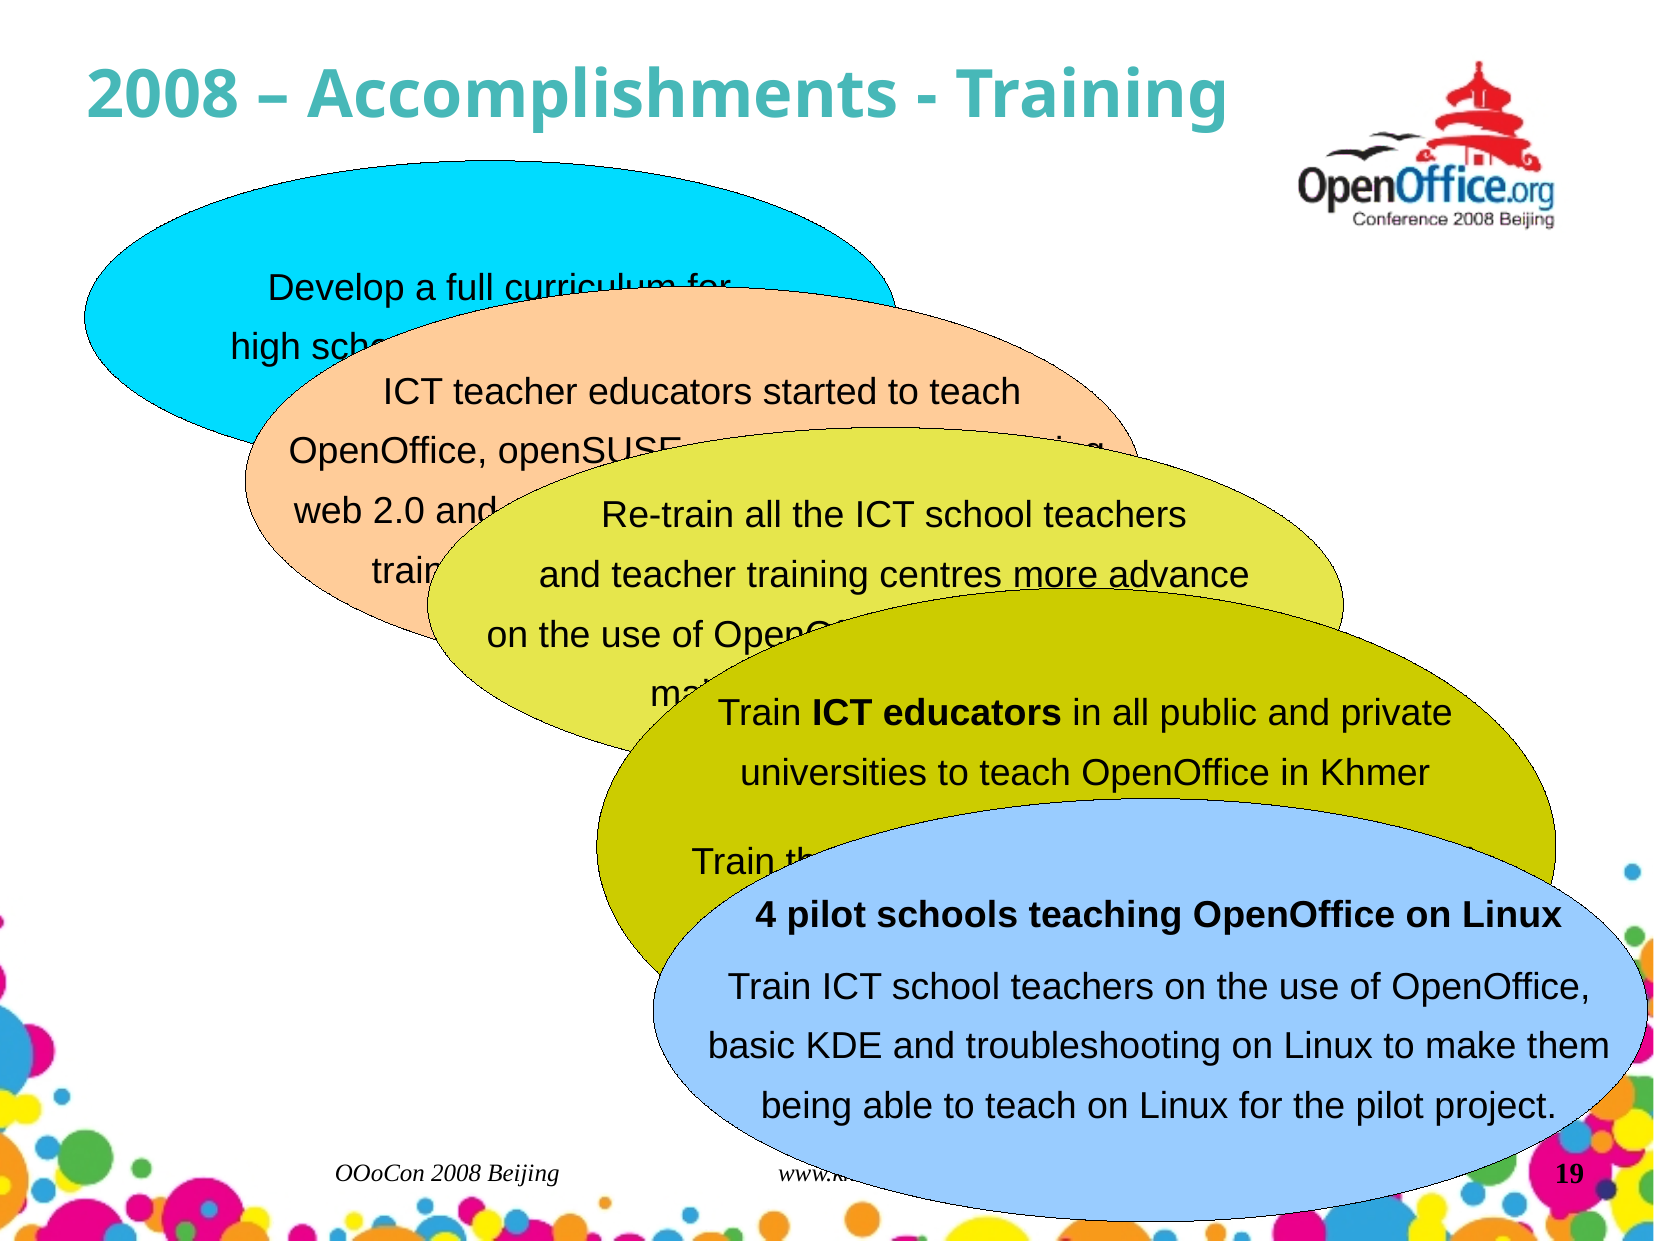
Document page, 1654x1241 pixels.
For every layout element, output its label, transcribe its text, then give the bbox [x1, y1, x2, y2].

picture [0, 810, 1654, 1241]
text_box ICT teacher educators started to teach OpenOffice, openSUSE, maintenance, e-learning, web 2.0 and other ICT to high school ICT teacher trainees academic year 2007-8 / 2008-9 [245, 286, 1138, 640]
text_box 4 pilot schools teaching OpenOffice on Linux Train ICT school teachers on the use of OpenOffice, basic KDE and troubleshooting on Linux to make them being able to teach on Linux for the pilot project. [653, 798, 1648, 1222]
text_box Develop a full curriculum for high school ICT teacher trainees [84, 160, 896, 444]
text_box Train ICT educators in all public and private universities to teach OpenOffice in Khmer Train the ministry officials (provincial and city) to use OpenOffice, created sufficient trust to mandate the change to OpenOffice. [596, 588, 1556, 975]
picture [1285, 51, 1569, 250]
text_box 2008 – Accomplishments - Training [71, 44, 1246, 142]
text_box Re-train all the ICT school teachers and teacher training centres more advance on the use of OpenOffice in Khmer and computer maintenance and networking. [427, 427, 1344, 752]
